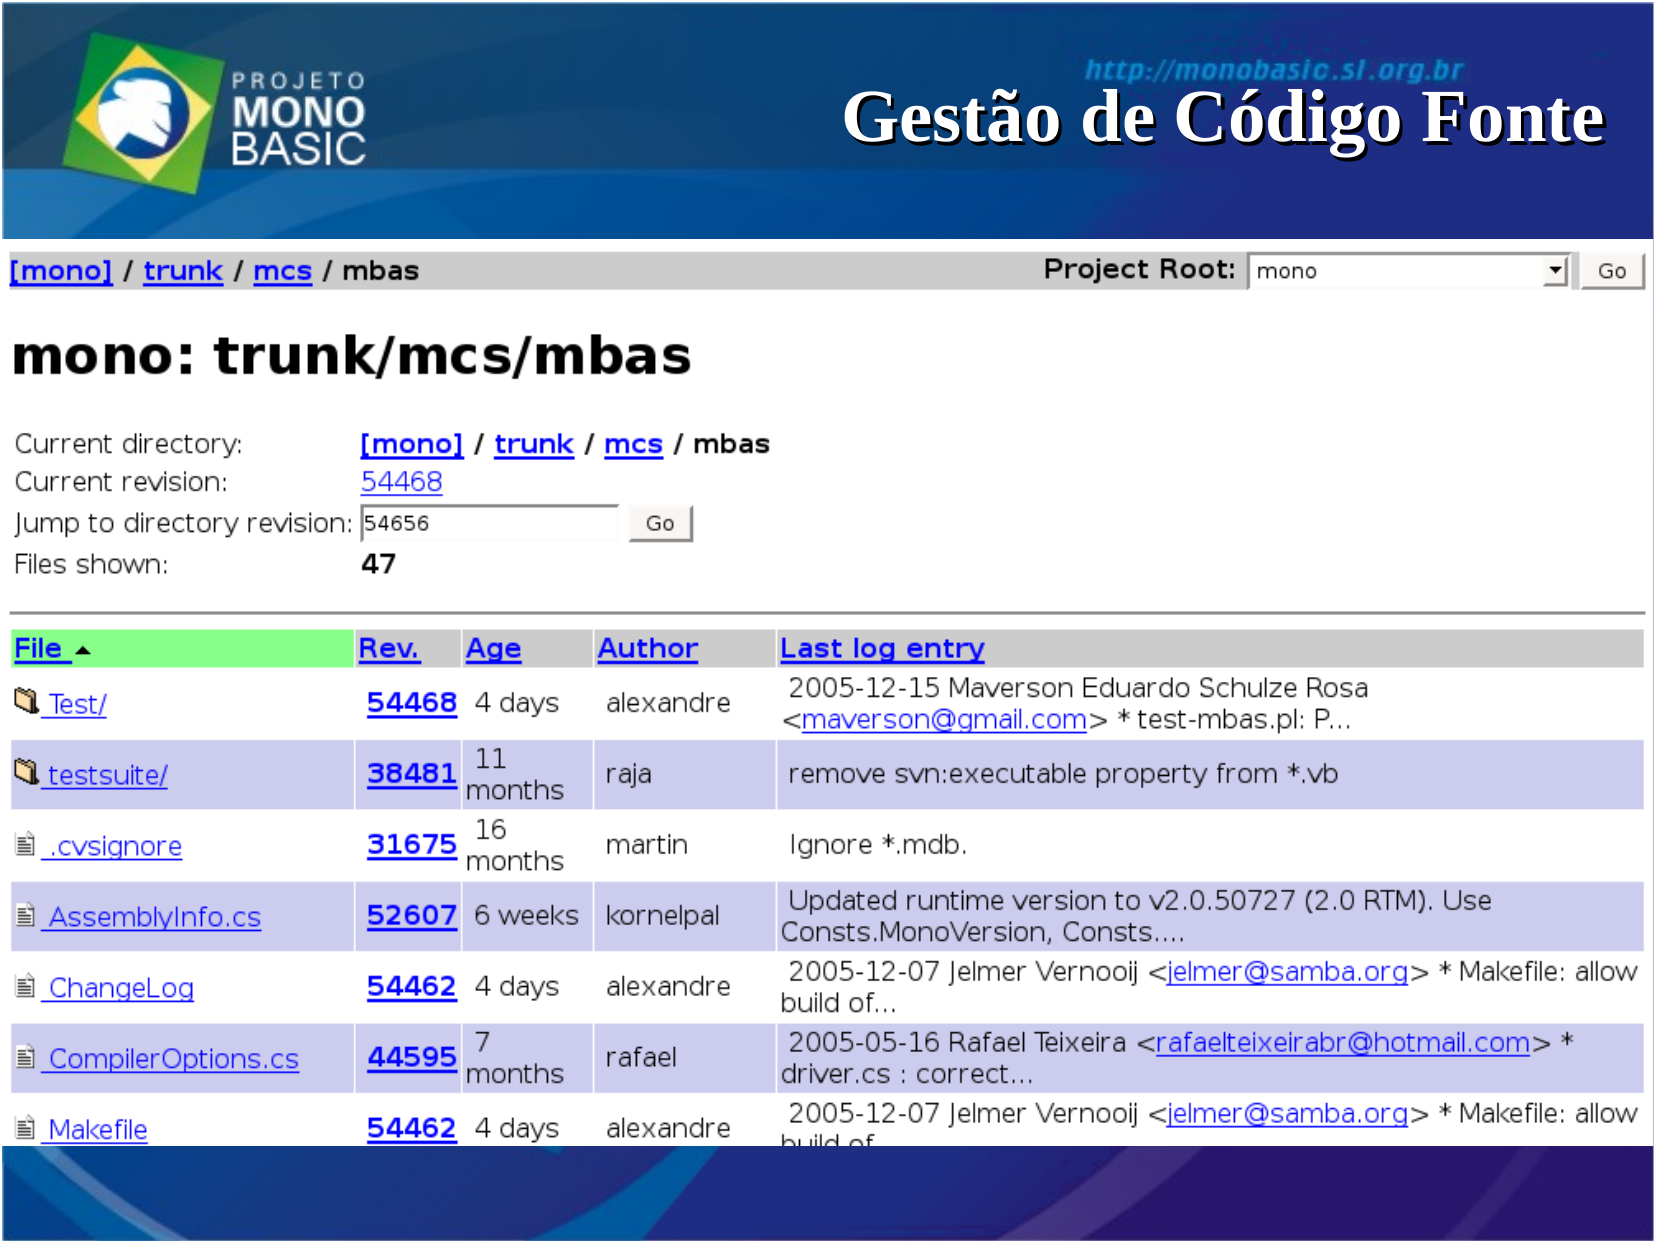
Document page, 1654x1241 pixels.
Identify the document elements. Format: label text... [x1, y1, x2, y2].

title Gestão de Código Fonte [222, 43, 1606, 191]
picture [0, 2, 1654, 1241]
